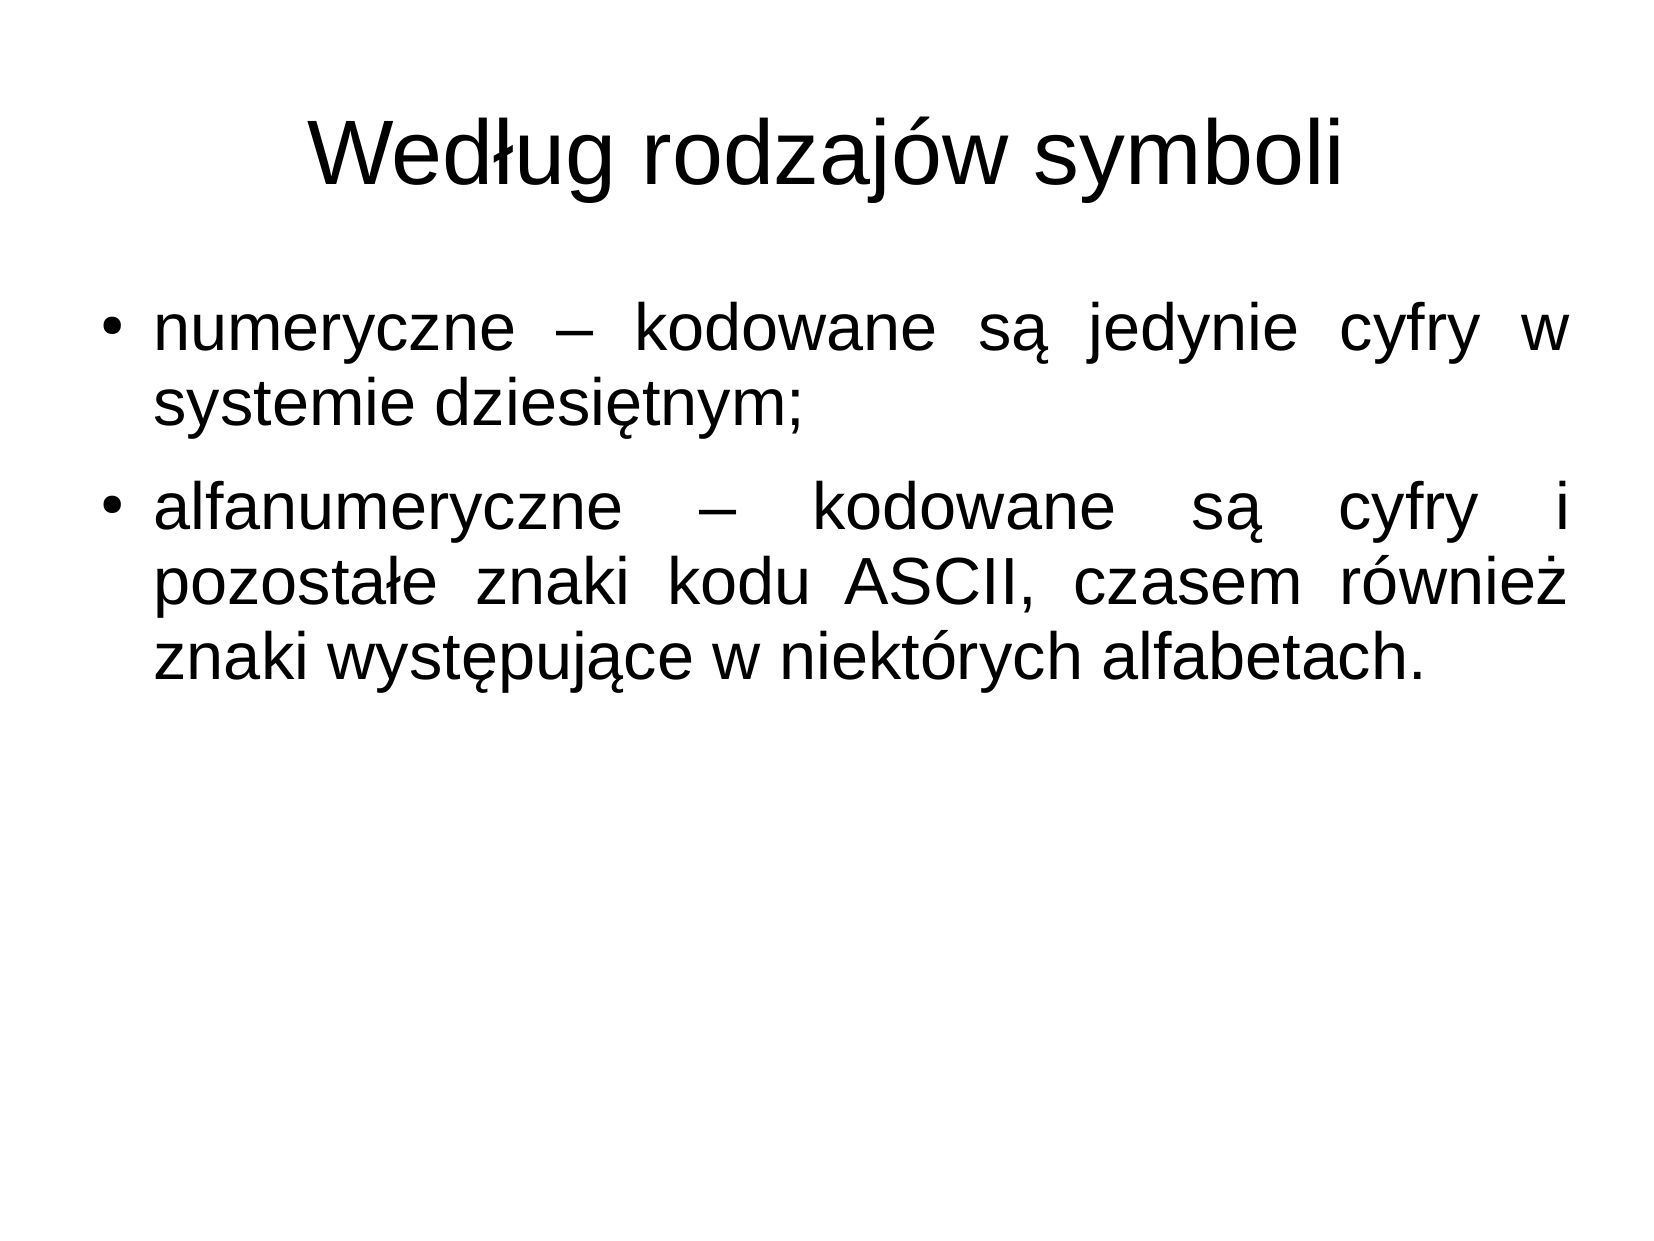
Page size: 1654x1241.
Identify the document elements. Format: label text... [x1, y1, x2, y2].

title Według rodzajów symboli [82, 49, 1571, 257]
list numeryczne – kodowane są jedynie cyfry w systemie dziesiętnym; alfanumeryczne – kodowane są cyfry i pozostałe znaki kodu ASCII, czasem również znaki występujące w niektórych alfabetach. [82, 290, 1571, 1010]
